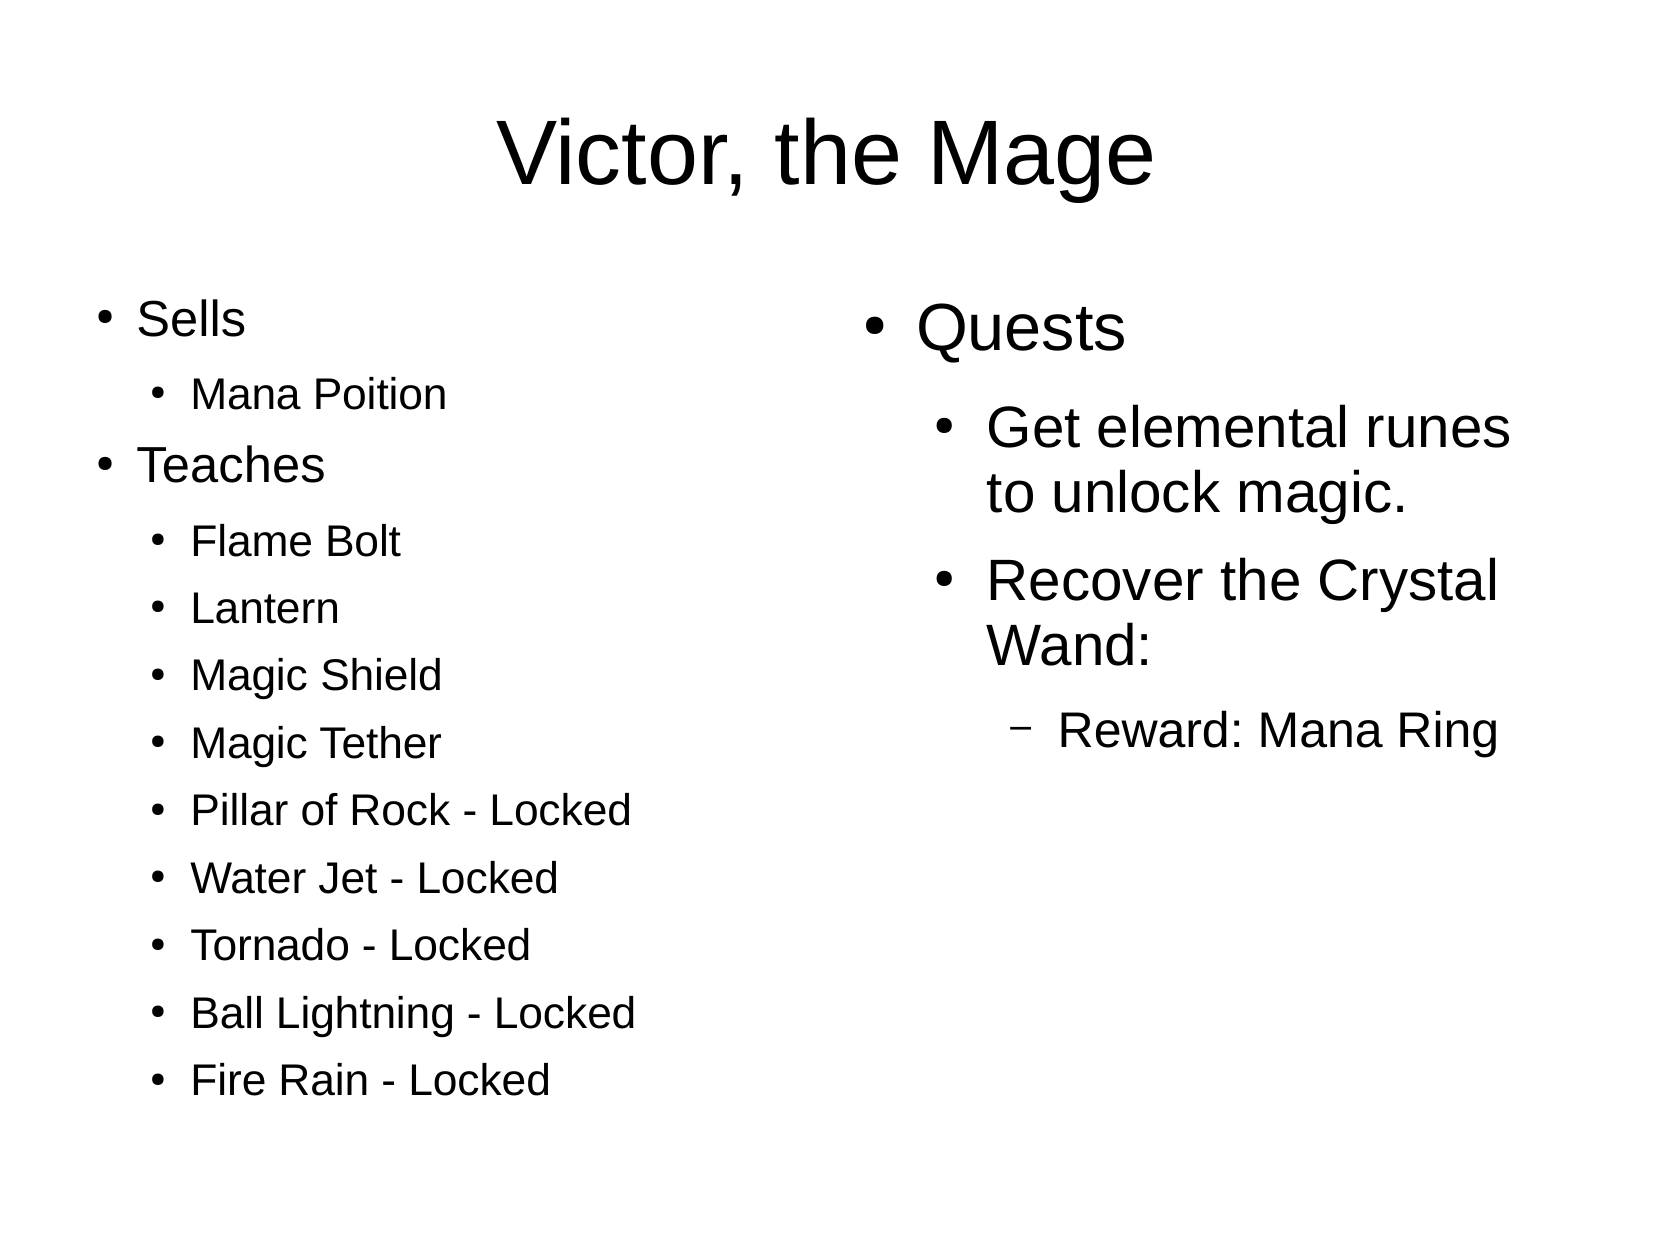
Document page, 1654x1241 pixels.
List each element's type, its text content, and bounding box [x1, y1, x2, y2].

list Quests Get elemental runes to unlock magic. Recover the Crystal Wand: Reward: Mana Ring [845, 290, 1572, 1109]
list Sells Mana Poition Teaches Flame Bolt Lantern Magic Shield Magic Tether Pillar of Rock - Locked Water Jet - Locked Tornado - Locked Ball Lightning - Locked Fire Rain - Locked [82, 290, 809, 1109]
title Victor, the Mage [82, 56, 1571, 250]
